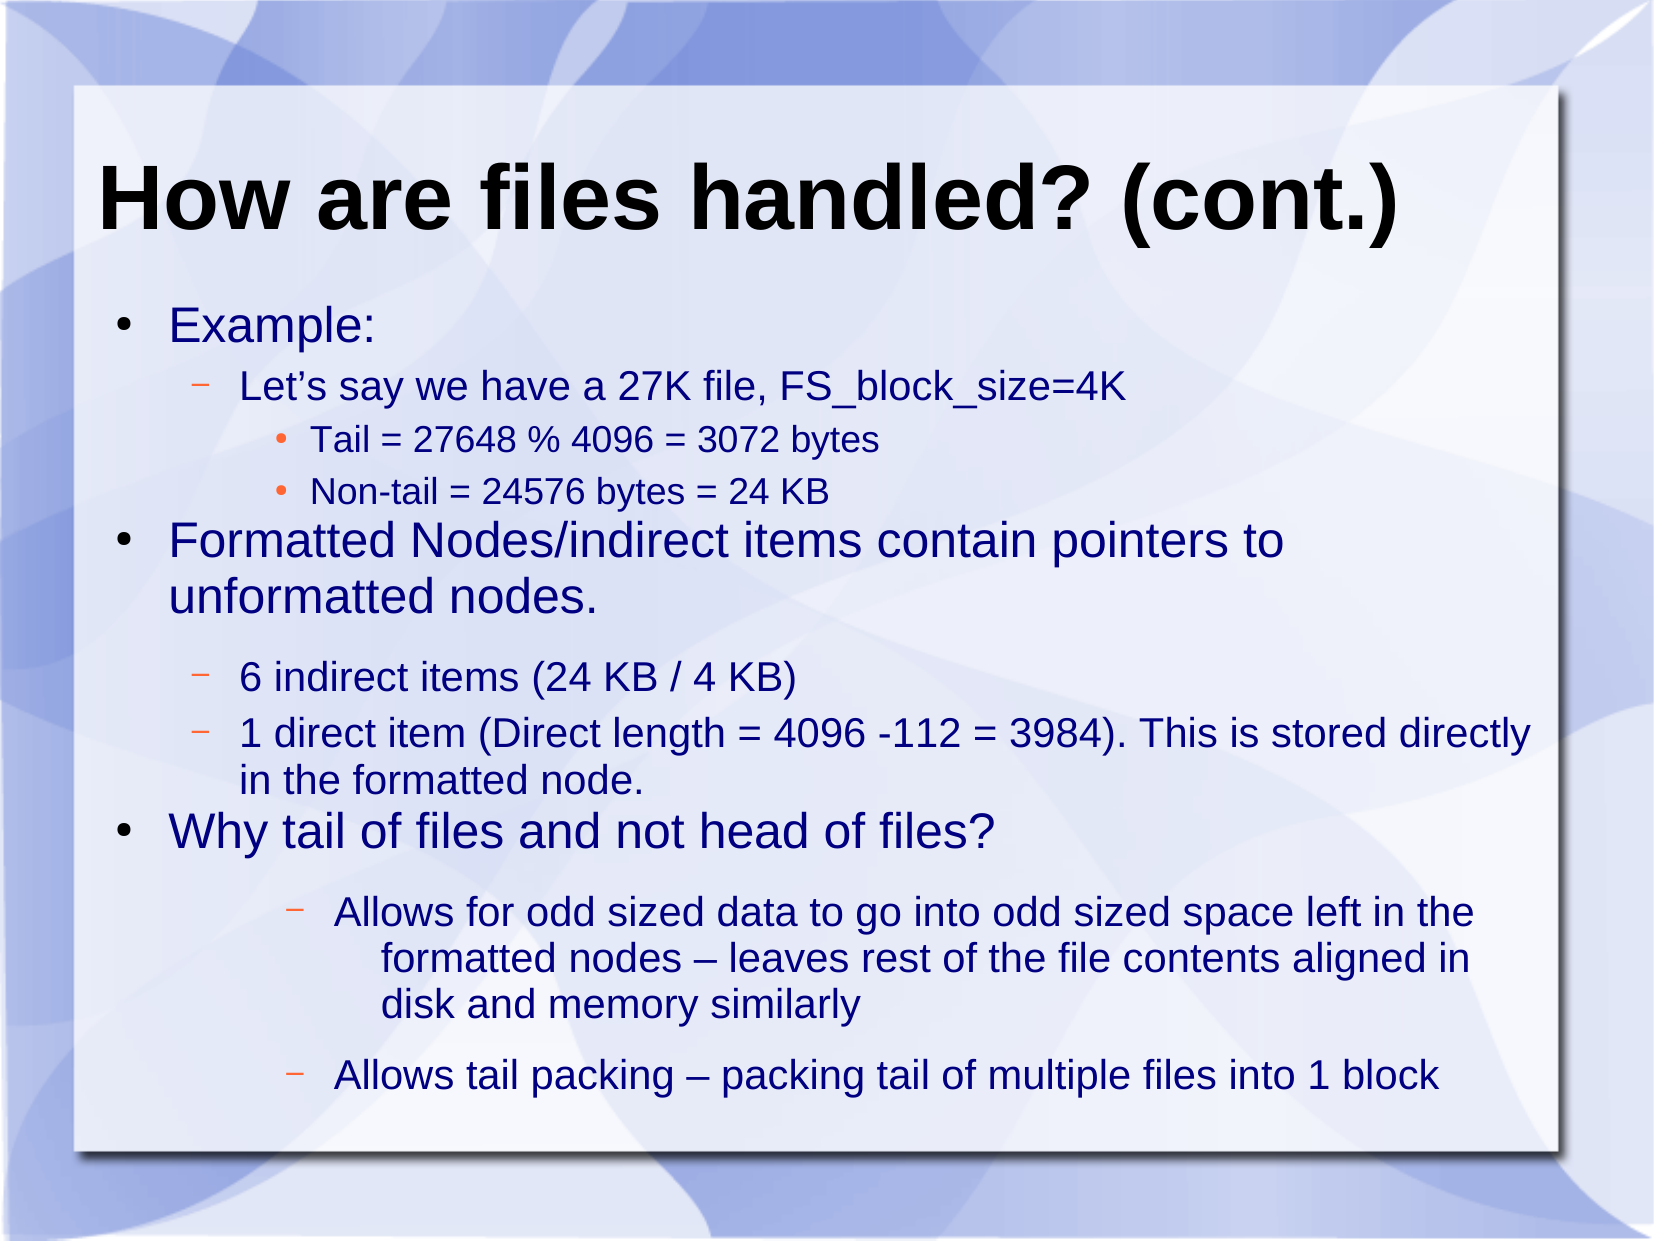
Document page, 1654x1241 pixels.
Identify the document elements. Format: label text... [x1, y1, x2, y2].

picture [0, 0, 1654, 1241]
title How are files handled? (cont.) [82, 50, 1571, 257]
list Example: Let’s say we have a 27K file, FS_block_size=4K Tail = 27648 % 4096 = 3072 bytes Non-tail = 24576 bytes = 24 KB Formatted Nodes/indirect items contain pointers to unformatted nodes. 6 indirect items (24 KB / 4 KB) 1 direct item (Direct length = 4096 -112 = 3984). This is stored directly in the formatted node. Why tail of files and not head of files? Allows for odd sized data to go into odd sized space left in the formatted nodes – leaves rest of the file contents aligned in disk and memory similarly Allows tail packing – packing tail of multiple files into 1 block [82, 289, 1571, 1109]
